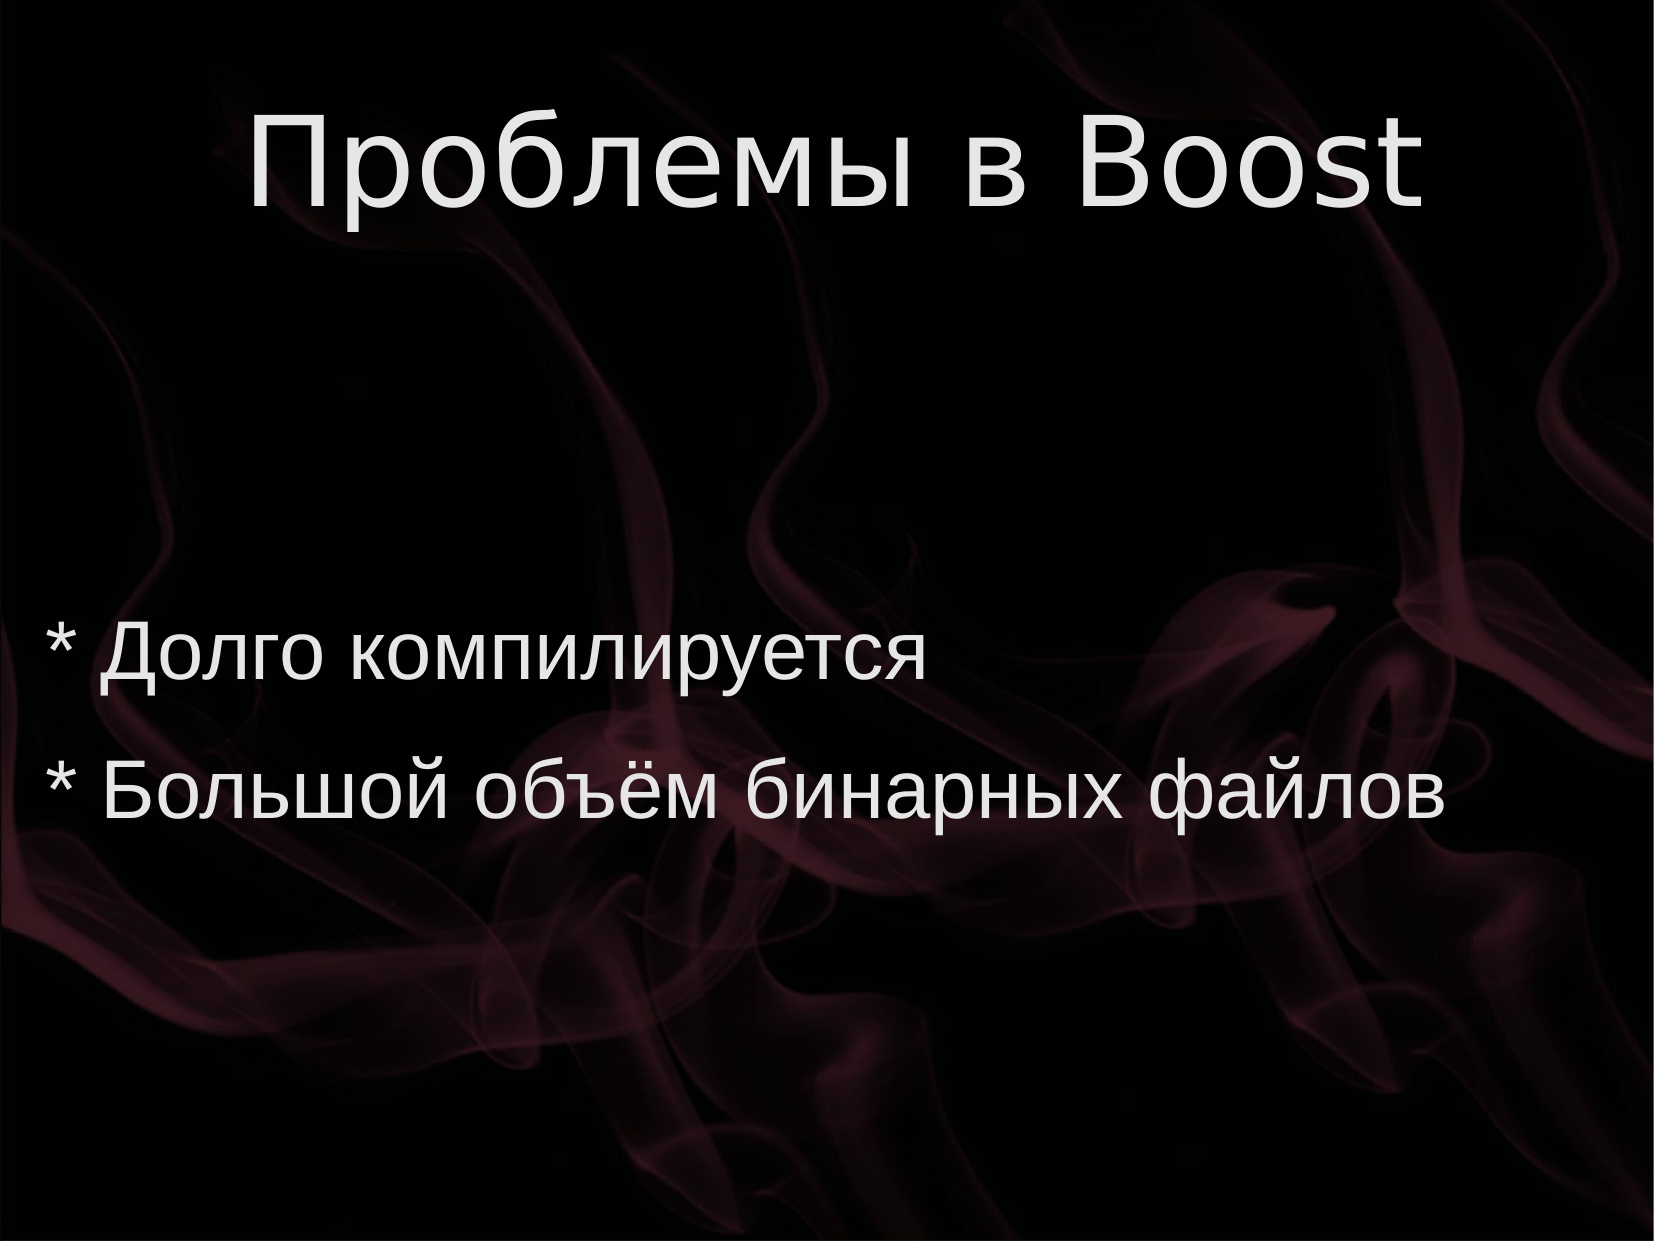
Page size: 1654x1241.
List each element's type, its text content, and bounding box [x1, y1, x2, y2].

title Проблемы в Boost [90, 86, 1579, 242]
text_box * Долго компилируется * Большой объём бинарных файлов [45, 479, 1621, 915]
picture [0, 0, 1654, 1241]
